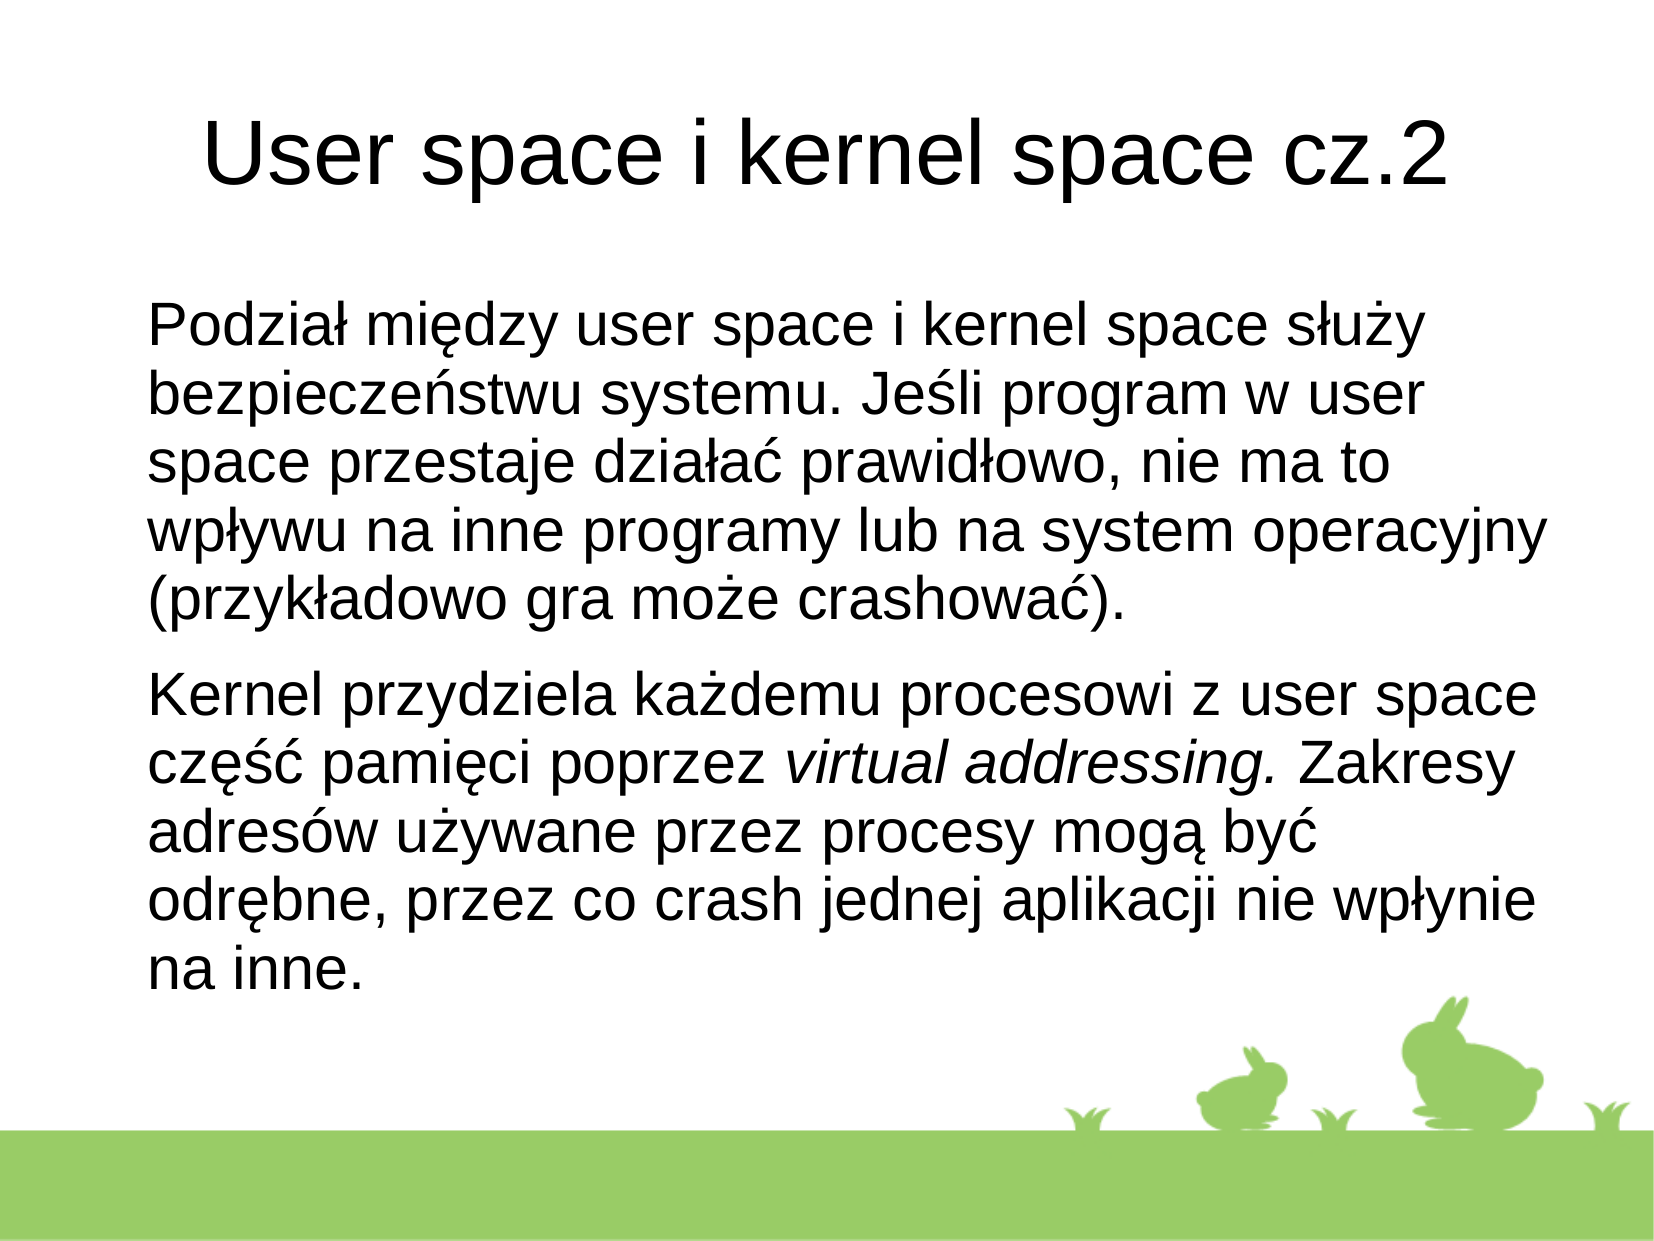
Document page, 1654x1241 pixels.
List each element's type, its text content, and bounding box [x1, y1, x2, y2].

title User space i kernel space cz.2 [82, 49, 1571, 257]
picture [0, 0, 1654, 1241]
list Podział między user space i kernel space służy bezpieczeństwu systemu. Jeśli program w user space przestaje działać prawidłowo, nie ma to wpływu na inne programy lub na system operacyjny (przykładowo gra może crashować). Kernel przydziela każdemu procesowi z user space część pamięci poprzez virtual addressing. Zakresy adresów używane przez procesy mogą być odrębne, przez co crash jednej aplikacji nie wpłynie na inne. [82, 290, 1571, 1010]
